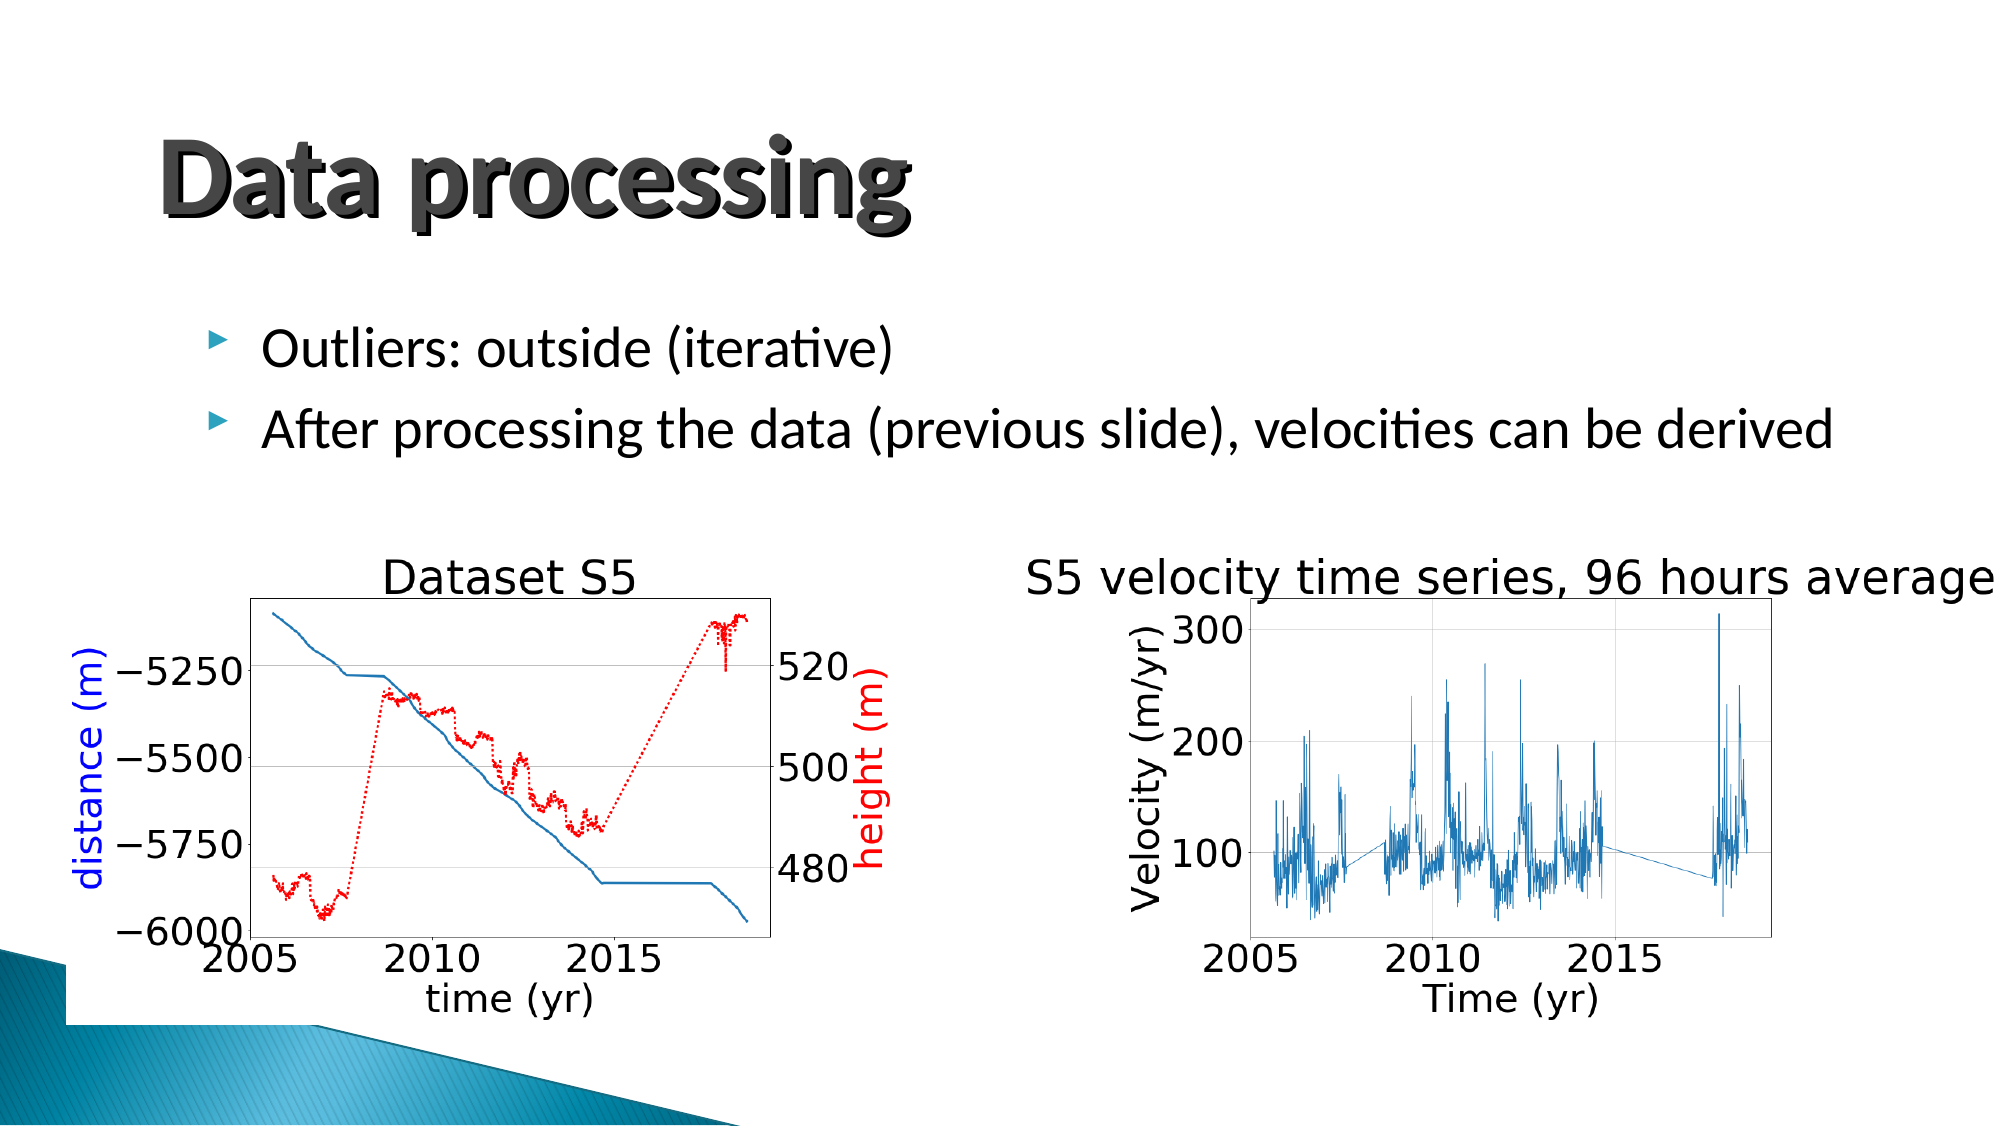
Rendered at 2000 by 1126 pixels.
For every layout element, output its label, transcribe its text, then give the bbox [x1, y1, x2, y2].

picture [1019, 552, 2000, 1025]
list Outliers: outside (iterative) After processing the data (previous slide), velocities can be derived [137, 299, 1863, 1014]
title Data processing [137, 59, 1863, 278]
picture [66, 552, 896, 1025]
